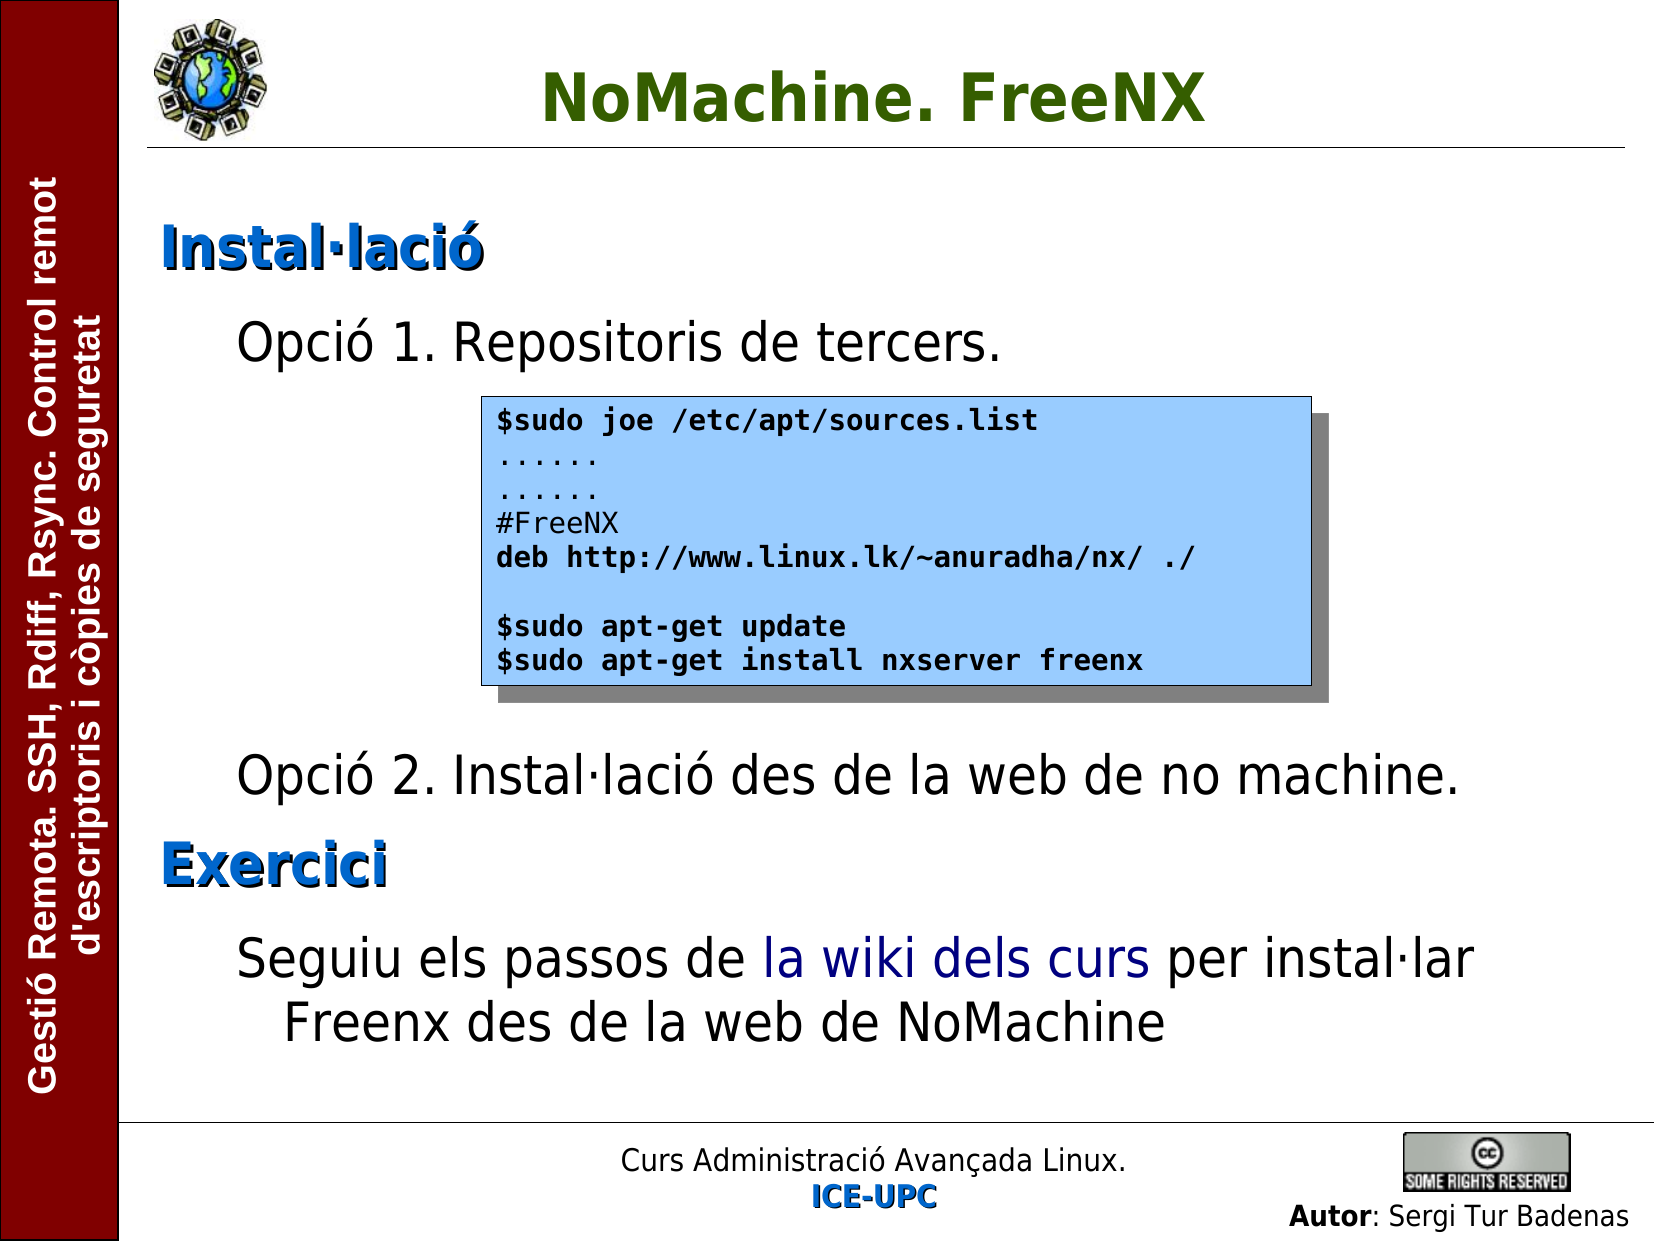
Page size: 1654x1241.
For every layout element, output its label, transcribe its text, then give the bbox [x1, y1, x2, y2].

picture [1403, 1141, 1571, 1192]
list Instal·lació Opció 1. Repositoris de tercers. Opció 2. Instal·lació des de la web de no machine. Exercici Seguiu els passos de la wiki dels curs per instal·lar Freenx des de la web de NoMachine [141, 213, 1630, 1141]
title NoMachine. FreeNX [129, 56, 1619, 141]
picture [154, 19, 268, 56]
text_box $sudo joe /etc/apt/sources.list ...... ...... #FreeNX deb http://www.linux.lk/~anuradha/nx/ ./ $sudo apt-get update $sudo apt-get install nxserver freenx [481, 396, 1312, 686]
